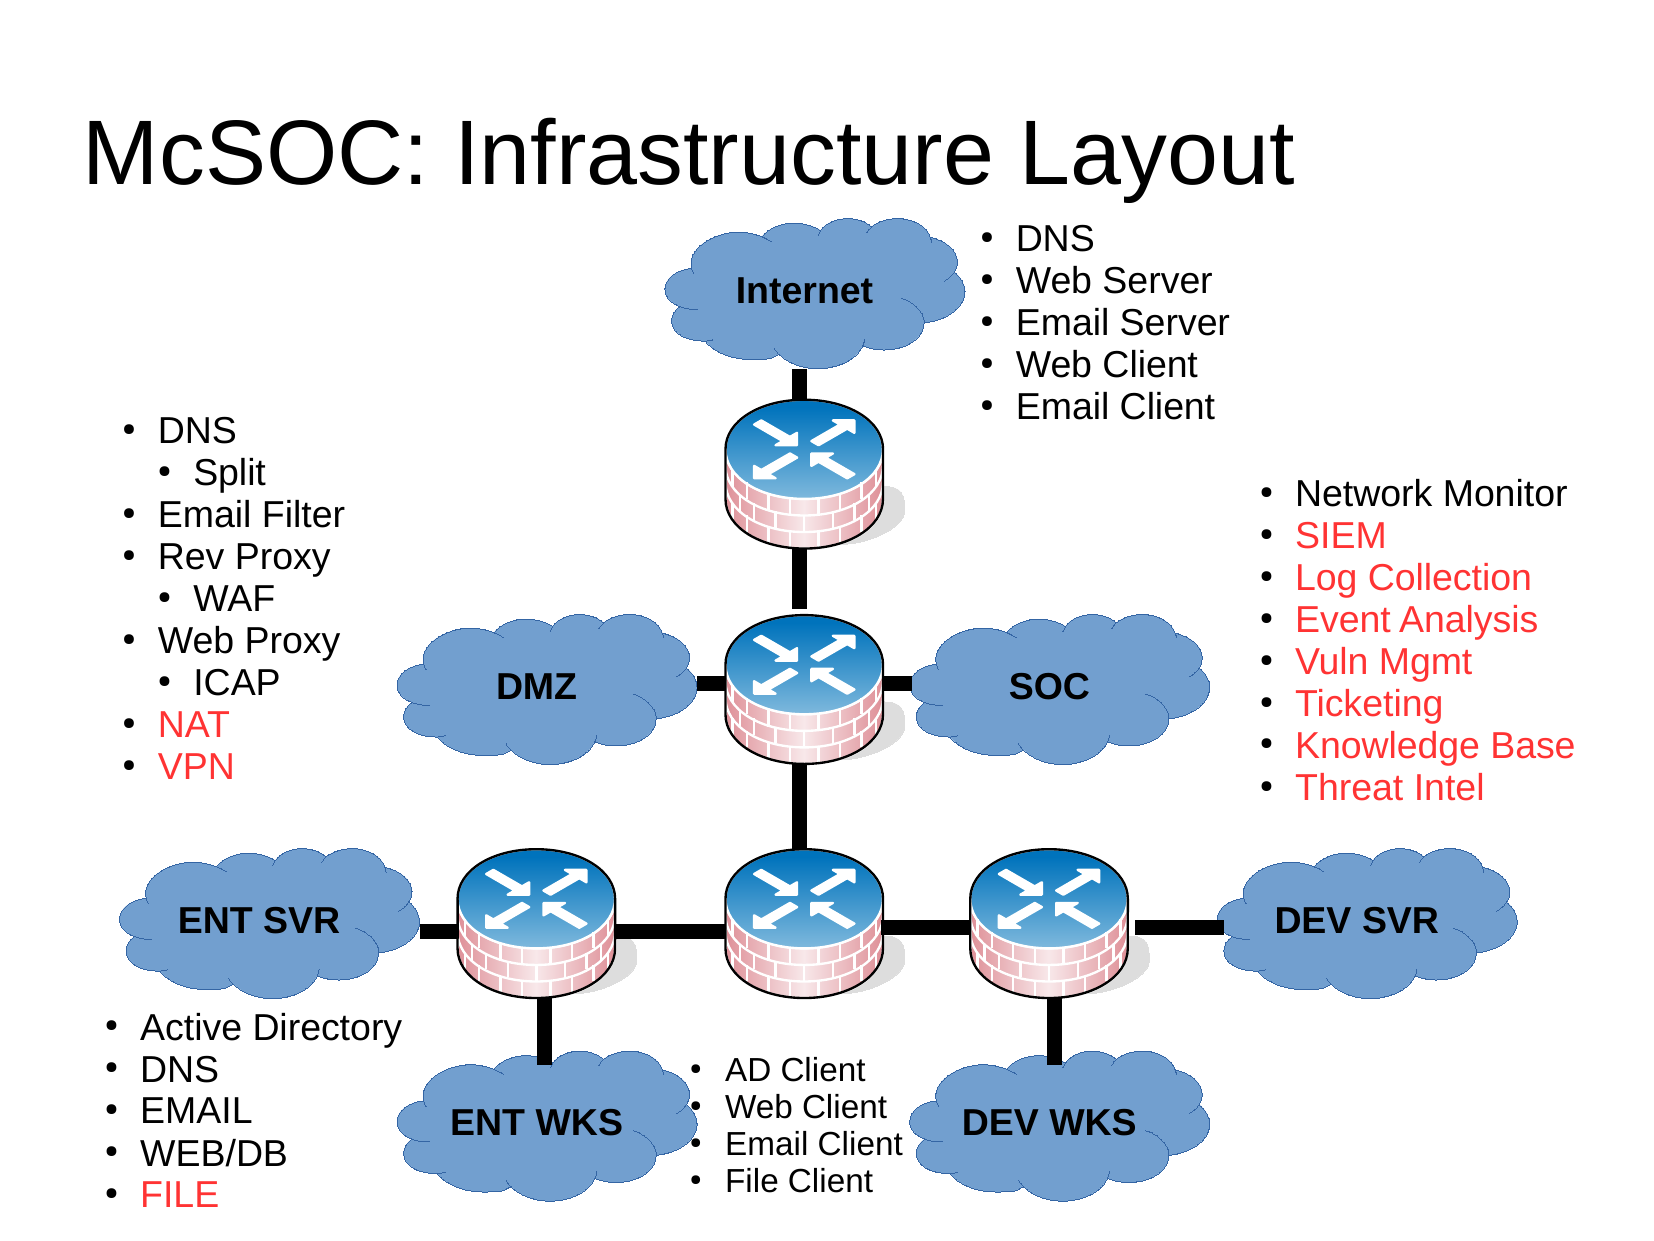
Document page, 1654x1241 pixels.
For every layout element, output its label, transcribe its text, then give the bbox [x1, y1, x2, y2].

text_box [842, 486, 905, 545]
text_box DEV SVR [1217, 848, 1518, 999]
text_box Network Monitor SIEM Log Collection Event Analysis Vuln Mgmt Ticketing Knowledge Base Threat Intel [1245, 465, 1591, 816]
text_box [972, 851, 1126, 996]
text_box Active Directory DNS EMAIL WEB/DB FILE [90, 998, 418, 1224]
text_box DEV WKS [919, 1051, 1210, 1202]
text_box DMZ [397, 614, 697, 765]
text_box [727, 401, 881, 547]
text_box [576, 939, 637, 994]
text_box [459, 851, 613, 996]
text_box ENT WKS [418, 1051, 675, 1202]
text_box ENT SVR [119, 848, 420, 998]
text_box [844, 936, 905, 994]
text_box SOC [911, 614, 1210, 765]
text_box [727, 617, 881, 762]
text_box DNS Split Email Filter Rev Proxy WAF Web Proxy ICAP NAT VPN [107, 402, 361, 796]
text_box [844, 701, 905, 760]
text_box [1089, 936, 1150, 994]
text_box AD Client Web Client Email Client File Client [675, 1044, 919, 1210]
text_box Internet [664, 218, 965, 369]
title McSOC: Infrastructure Layout [82, 49, 1571, 257]
text_box DNS Web Server Email Server Web Client Email Client [965, 210, 1246, 435]
text_box [727, 851, 881, 996]
